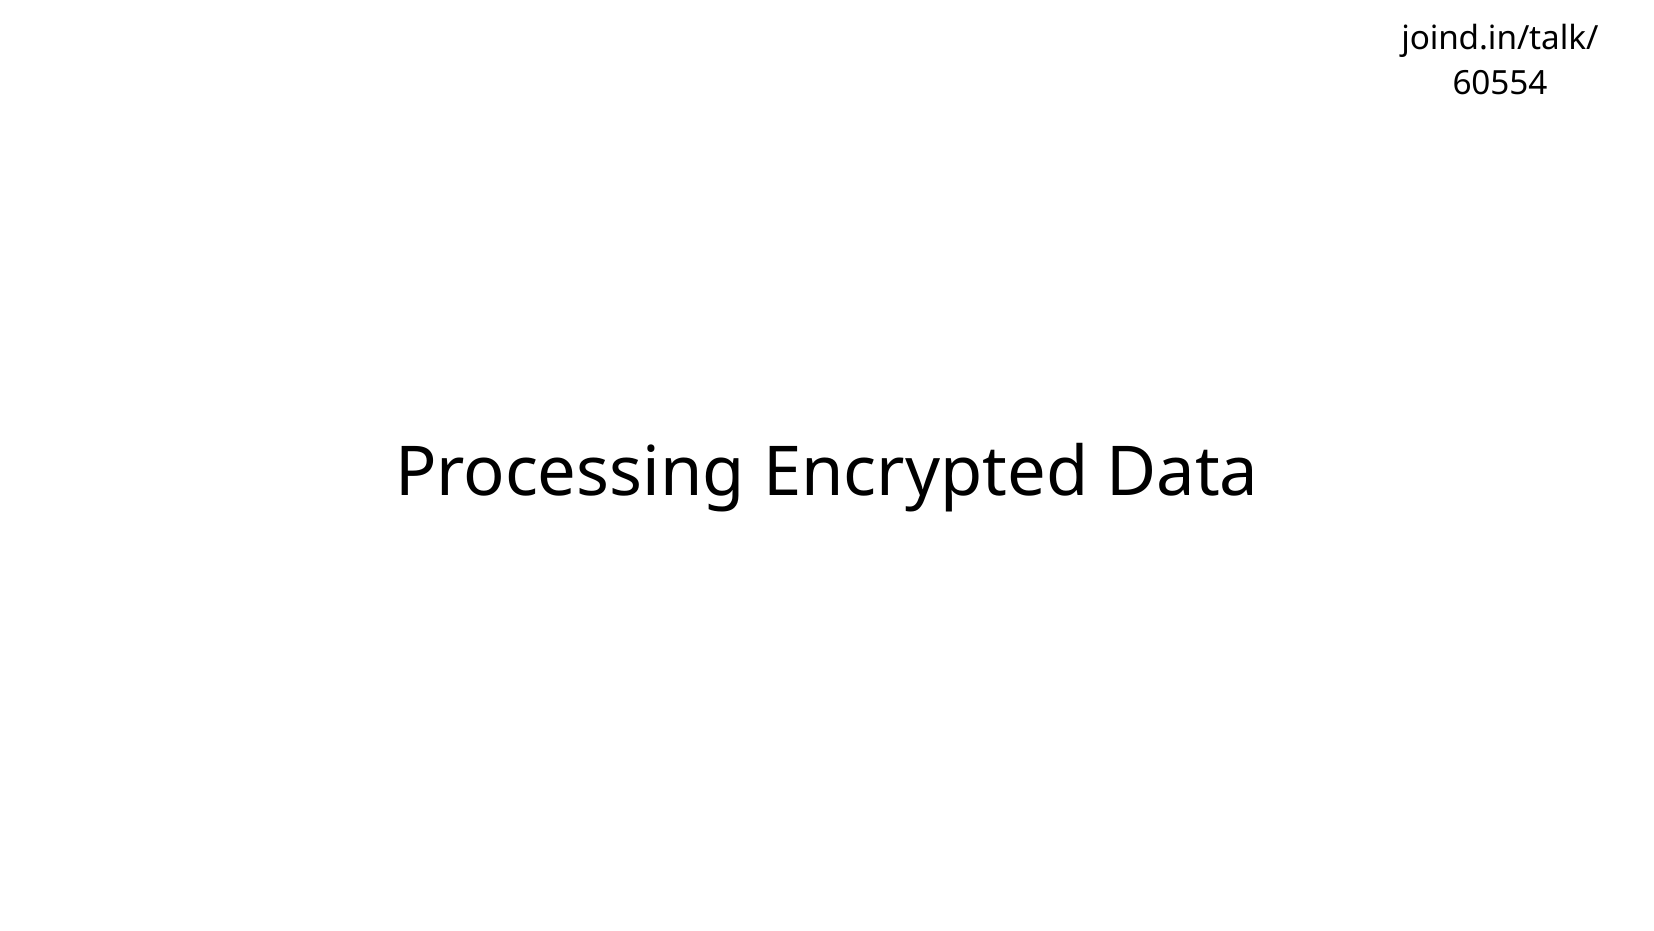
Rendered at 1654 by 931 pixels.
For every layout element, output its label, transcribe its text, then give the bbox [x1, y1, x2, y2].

title Processing Encrypted Data [82, 391, 1571, 547]
